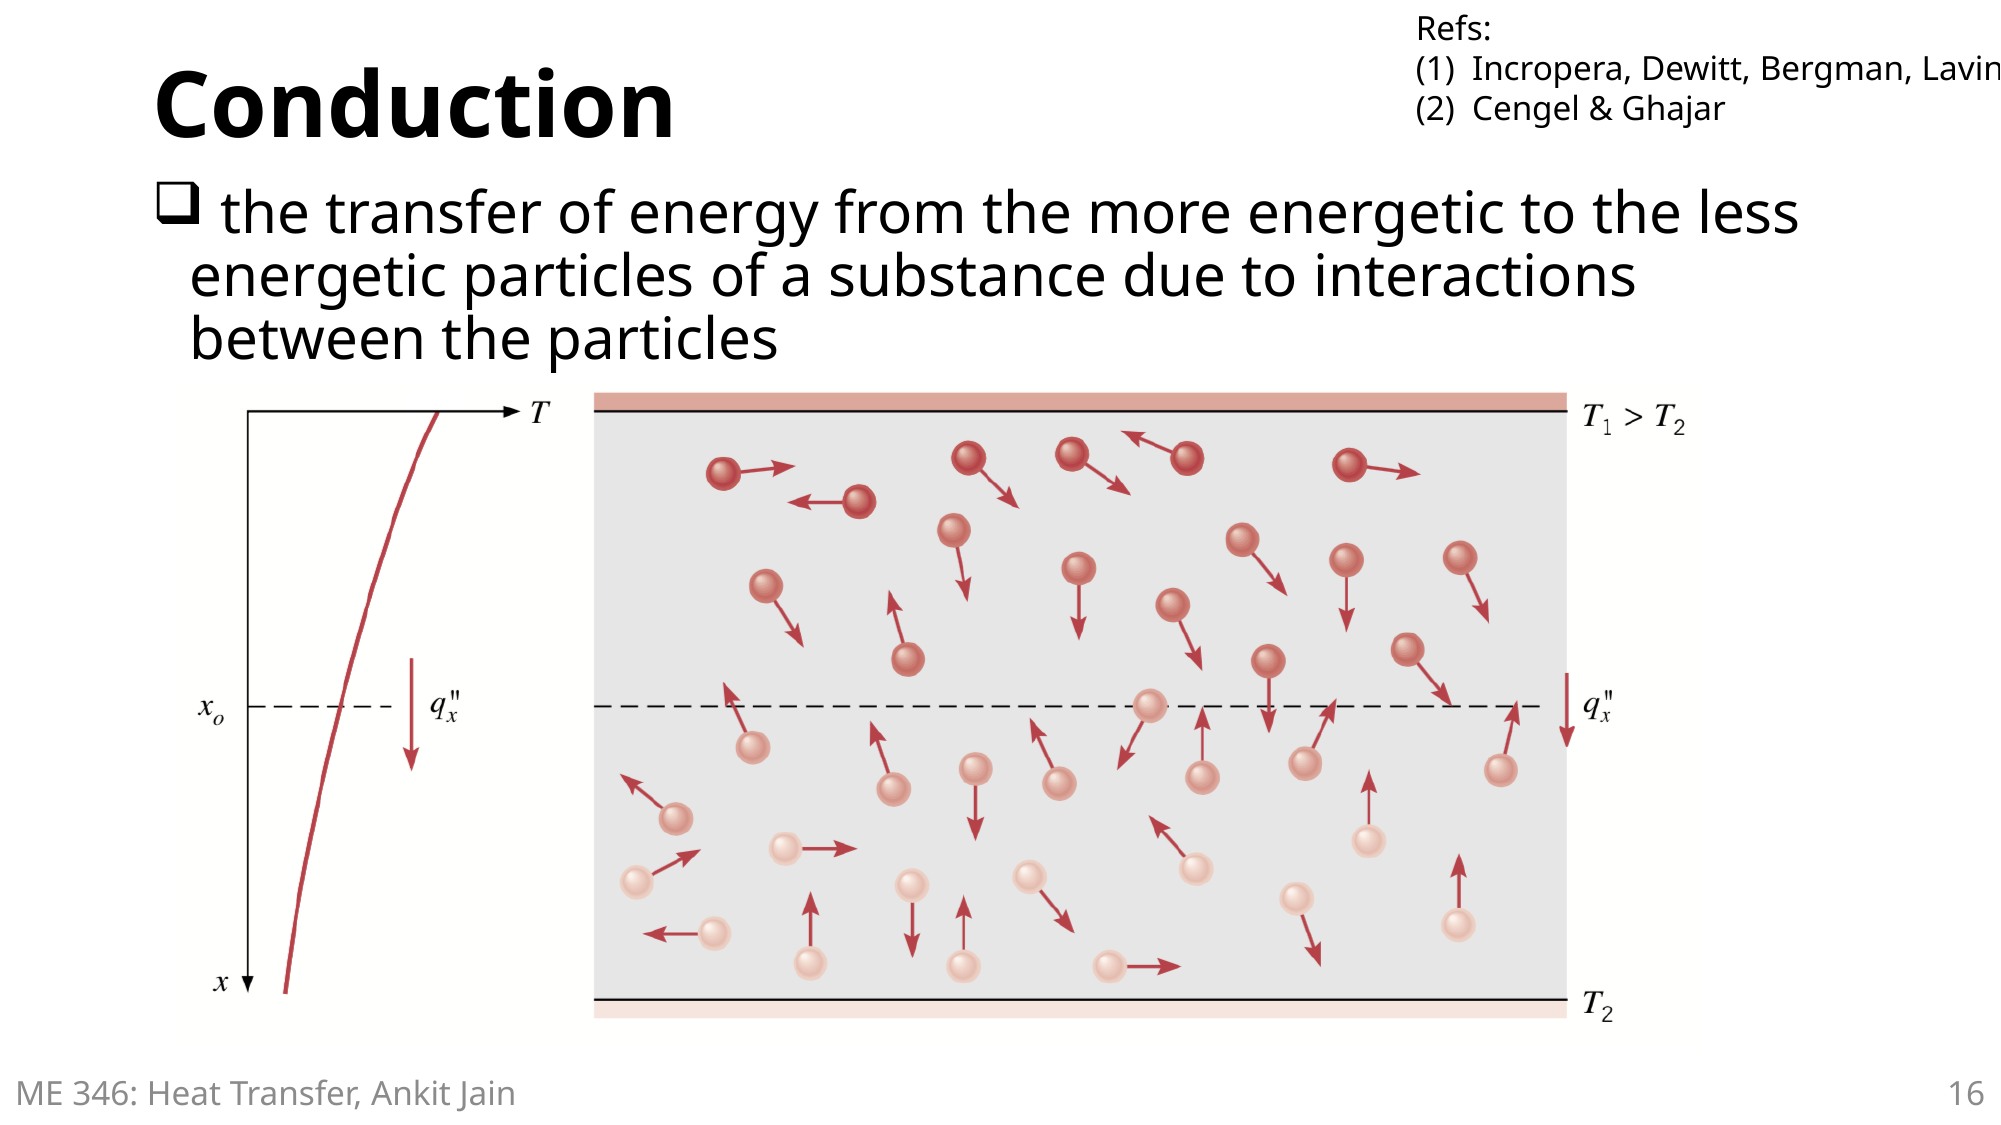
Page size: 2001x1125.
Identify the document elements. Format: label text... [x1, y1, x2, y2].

text_box Refs: Incropera, Dewitt, Bergman, Lavine Cengel & Ghajar [1401, 0, 2000, 135]
text_box Conduction [137, 0, 1863, 217]
picture [177, 383, 1703, 1058]
list the transfer of energy from the more energetic to the less energetic particles of a substance due to interactions between the particles [137, 217, 1863, 930]
